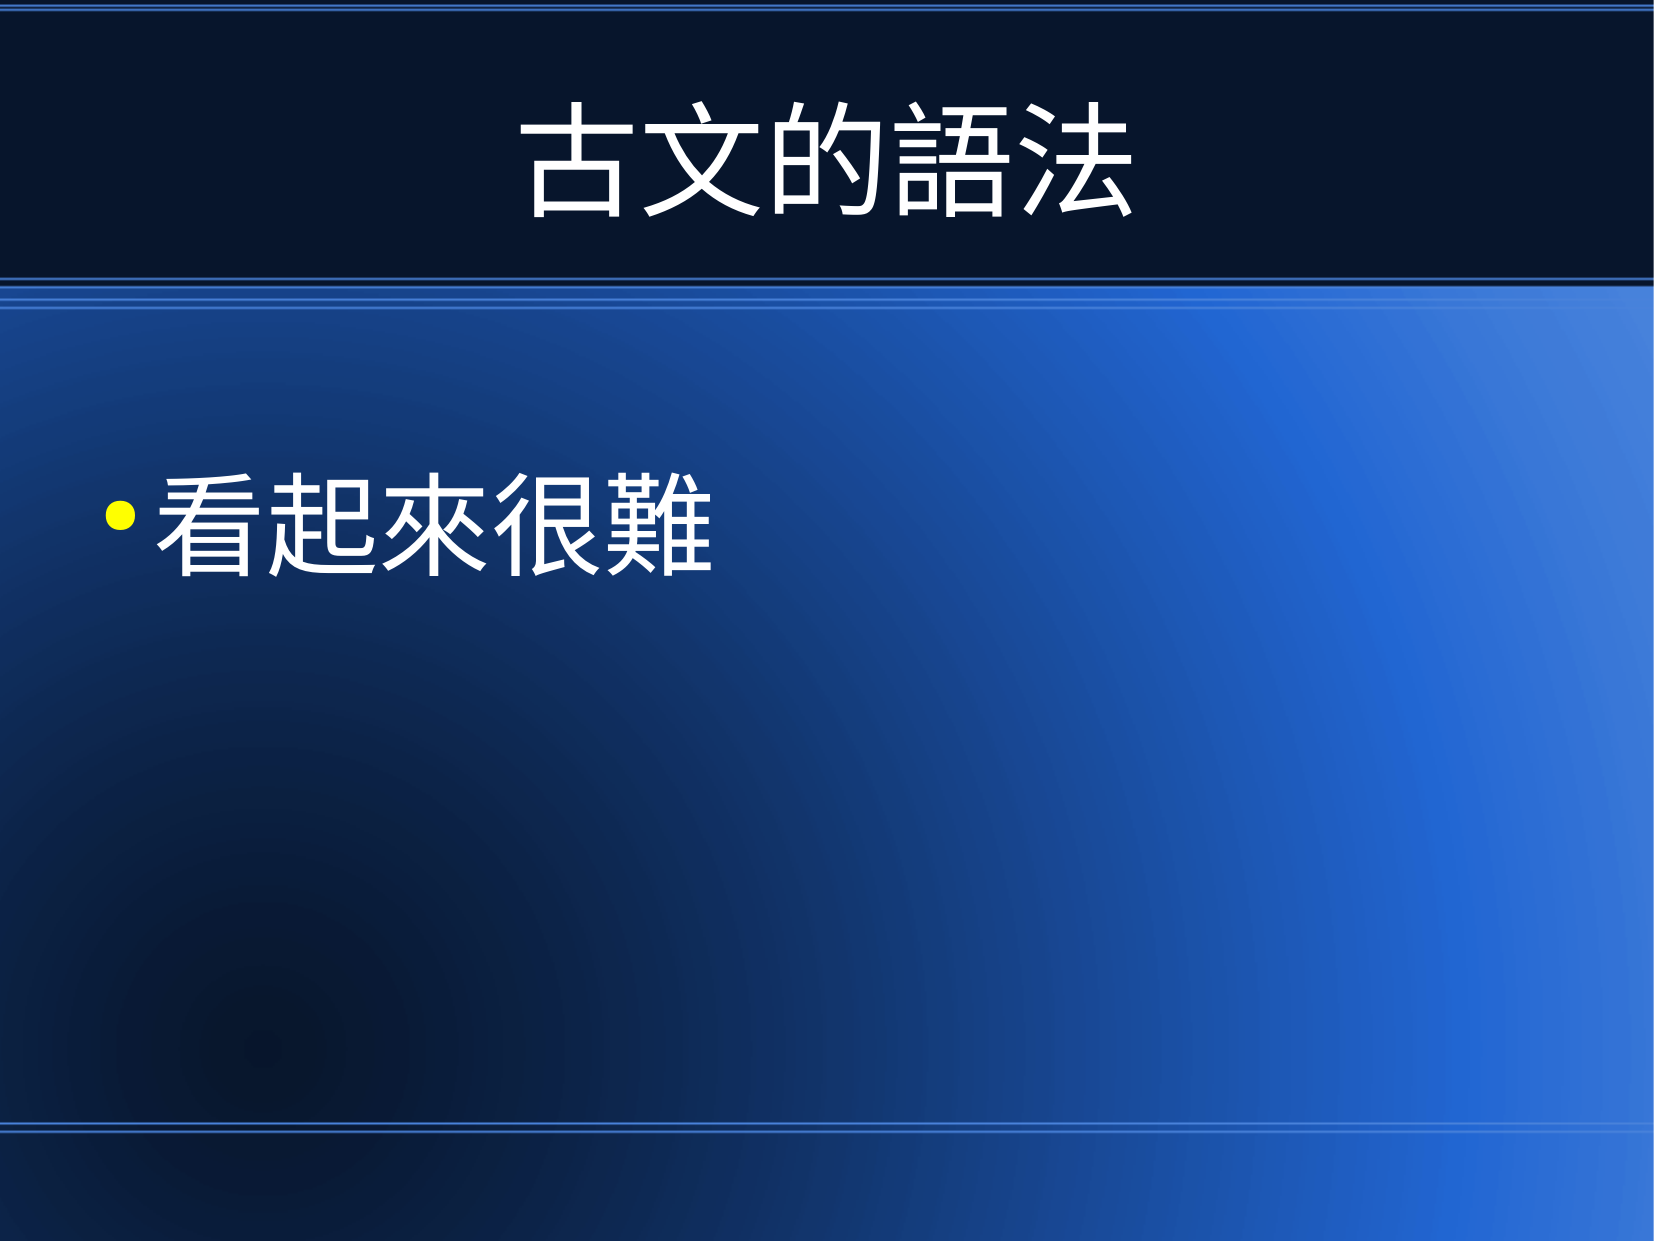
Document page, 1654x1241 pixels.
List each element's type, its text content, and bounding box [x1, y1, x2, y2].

title 古文的語法 [82, 49, 1571, 257]
list 看起來很難 [82, 355, 1571, 1241]
picture [0, 0, 1654, 1241]
